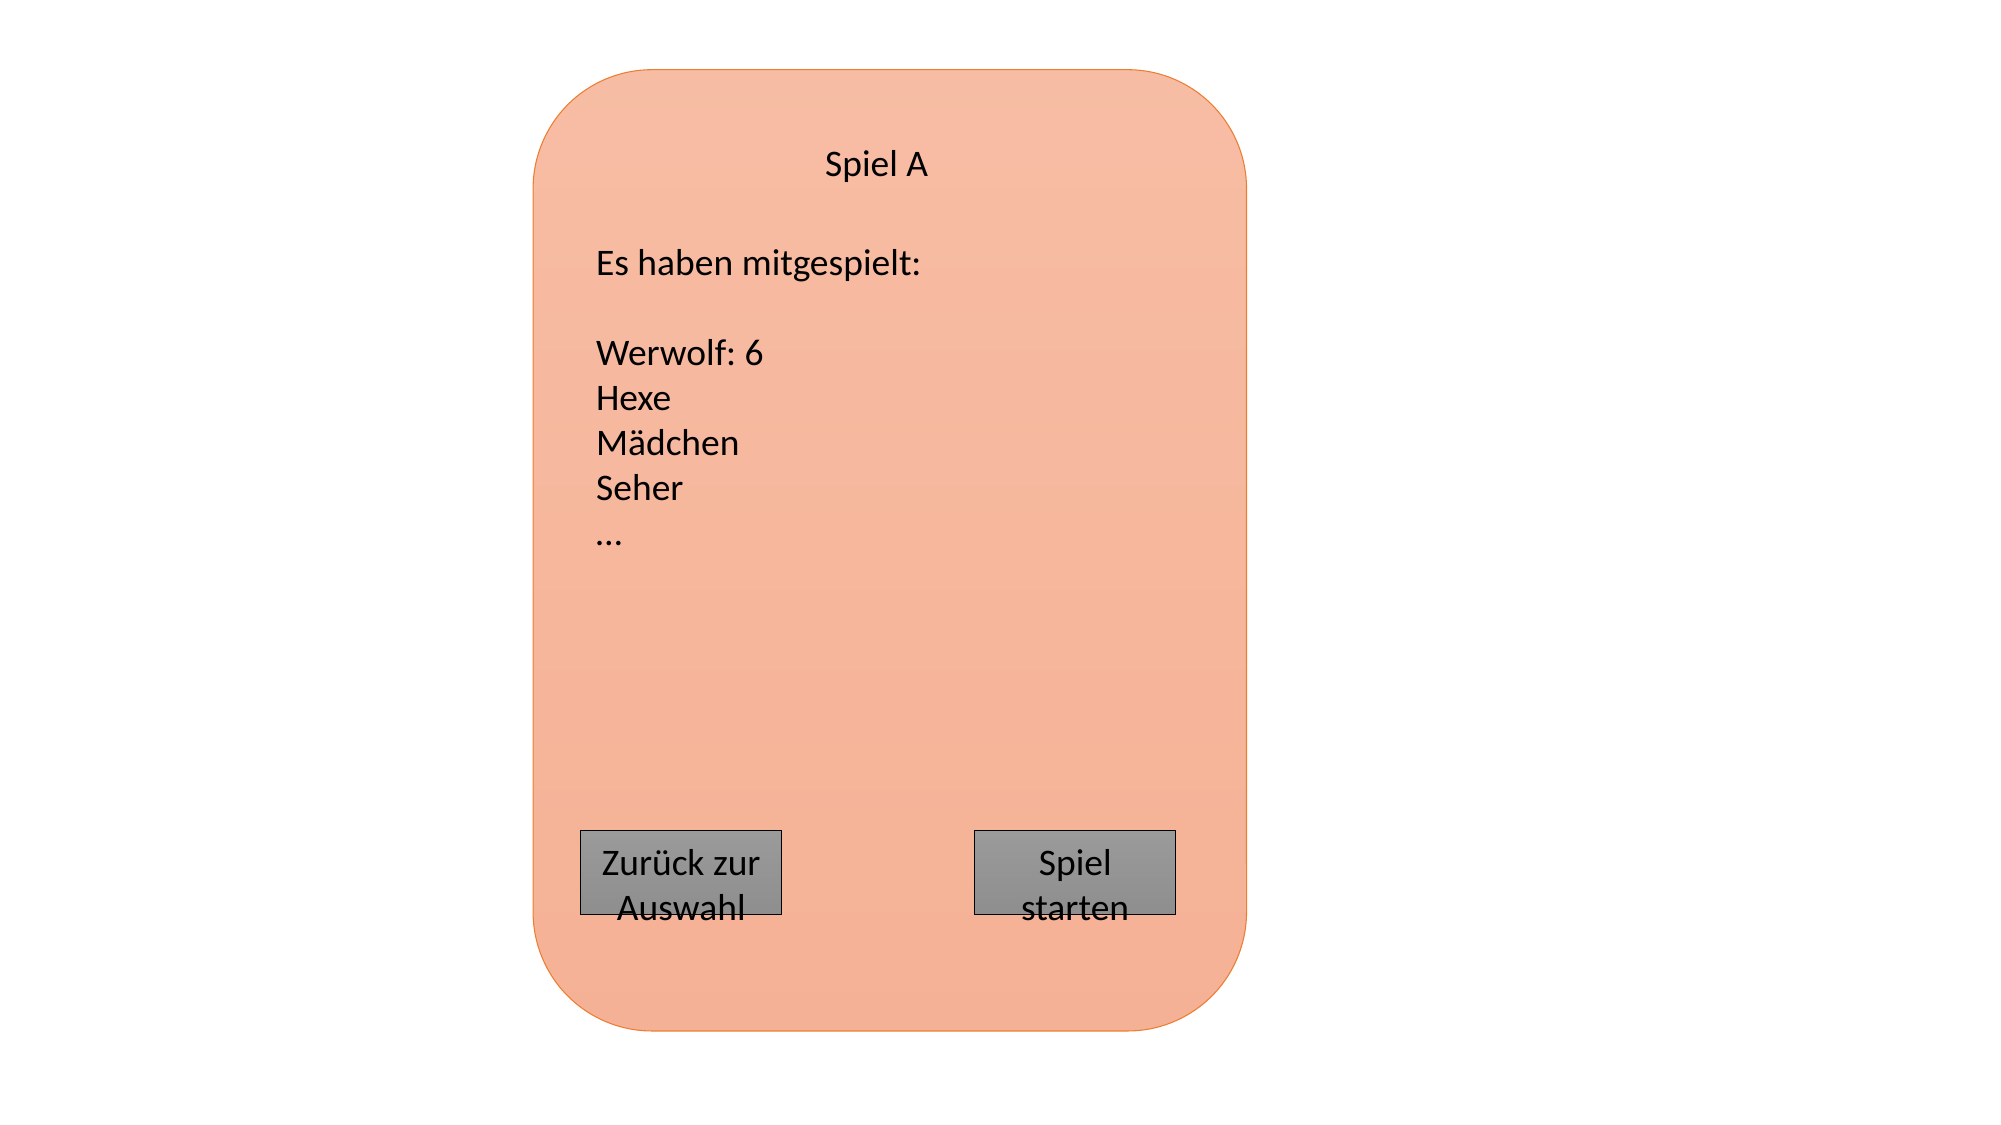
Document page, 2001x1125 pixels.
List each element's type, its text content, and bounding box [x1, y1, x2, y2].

text_box Es haben mitgespielt: Werwolf: 6 Hexe Mädchen Seher … [580, 230, 1031, 564]
text_box Spiel A [678, 130, 1076, 192]
text_box [533, 69, 1247, 1031]
text_box Zurück zur Auswahl [581, 830, 782, 915]
text_box Spiel starten [975, 830, 1176, 915]
